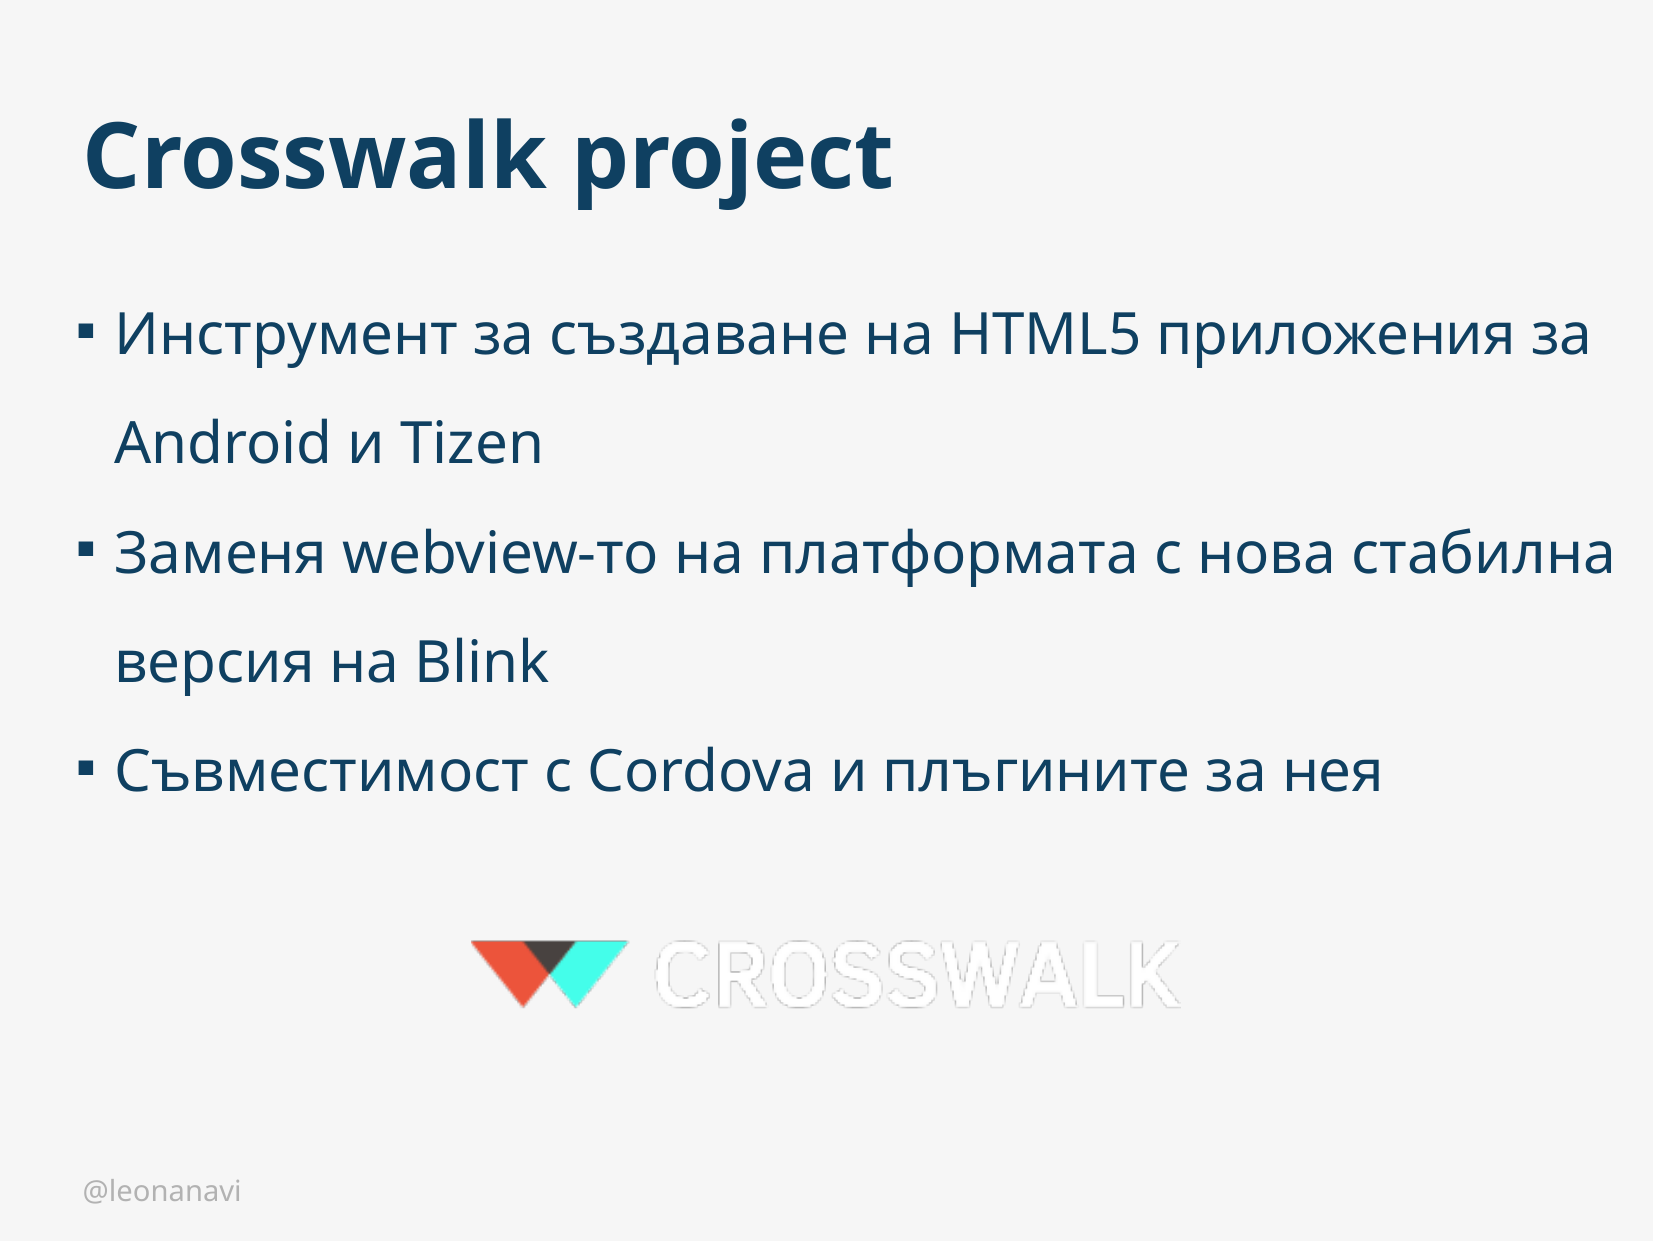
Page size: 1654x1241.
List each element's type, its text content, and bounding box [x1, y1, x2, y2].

picture [471, 797, 1181, 1153]
text_box Инструмент за създаване на HTML5 приложения за Android и Tizen Заменя webview-то на платформата с нова стабилна версия на Blink Съвместимост с Cordova и плъгините за нея [63, 285, 1610, 1009]
title Crosswalk project [82, 49, 1571, 257]
